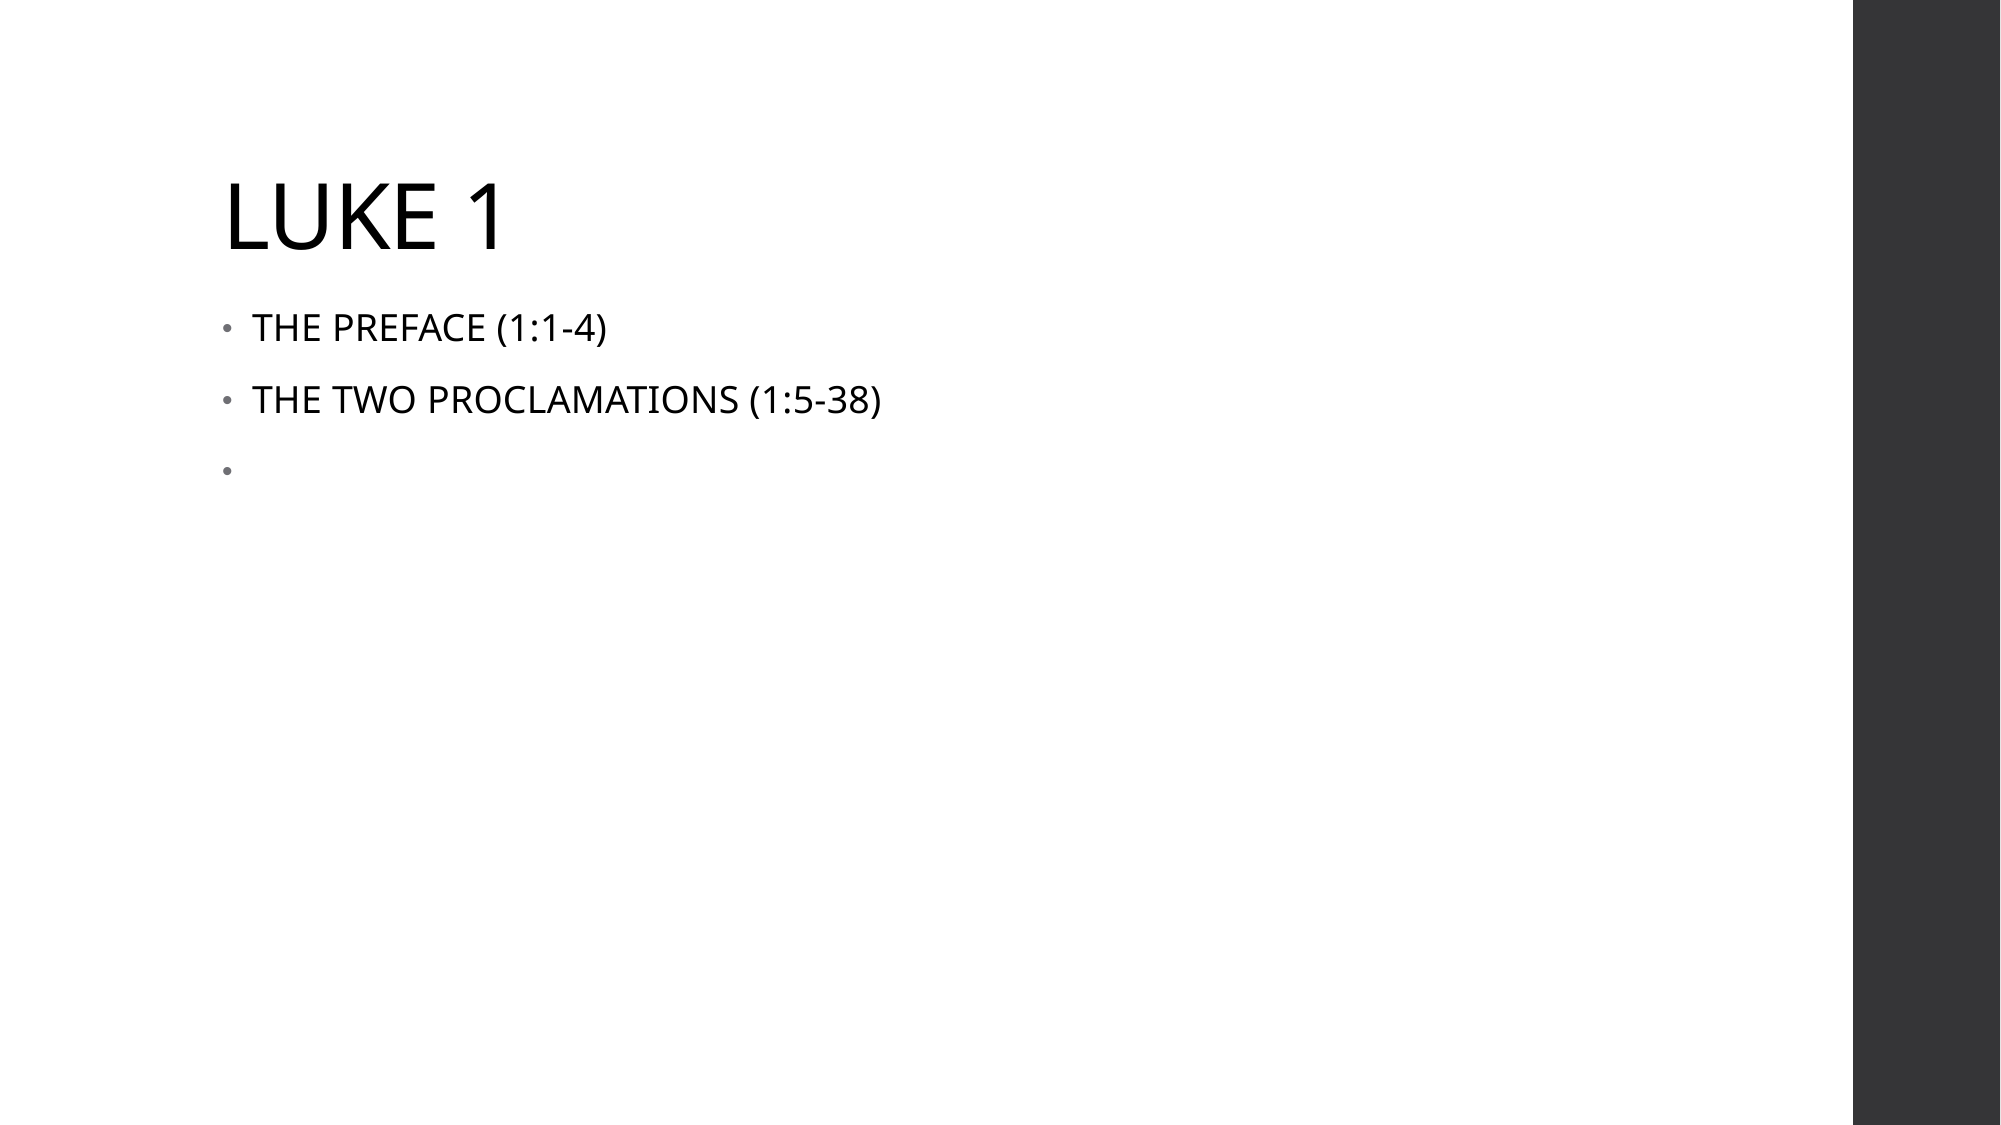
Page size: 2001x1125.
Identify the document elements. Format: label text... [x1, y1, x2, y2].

list THE PREFACE (1:1-4) THE TWO PROCLAMATIONS (1:5-38) [206, 299, 1617, 1014]
title LUKE 1 [206, 60, 1797, 278]
